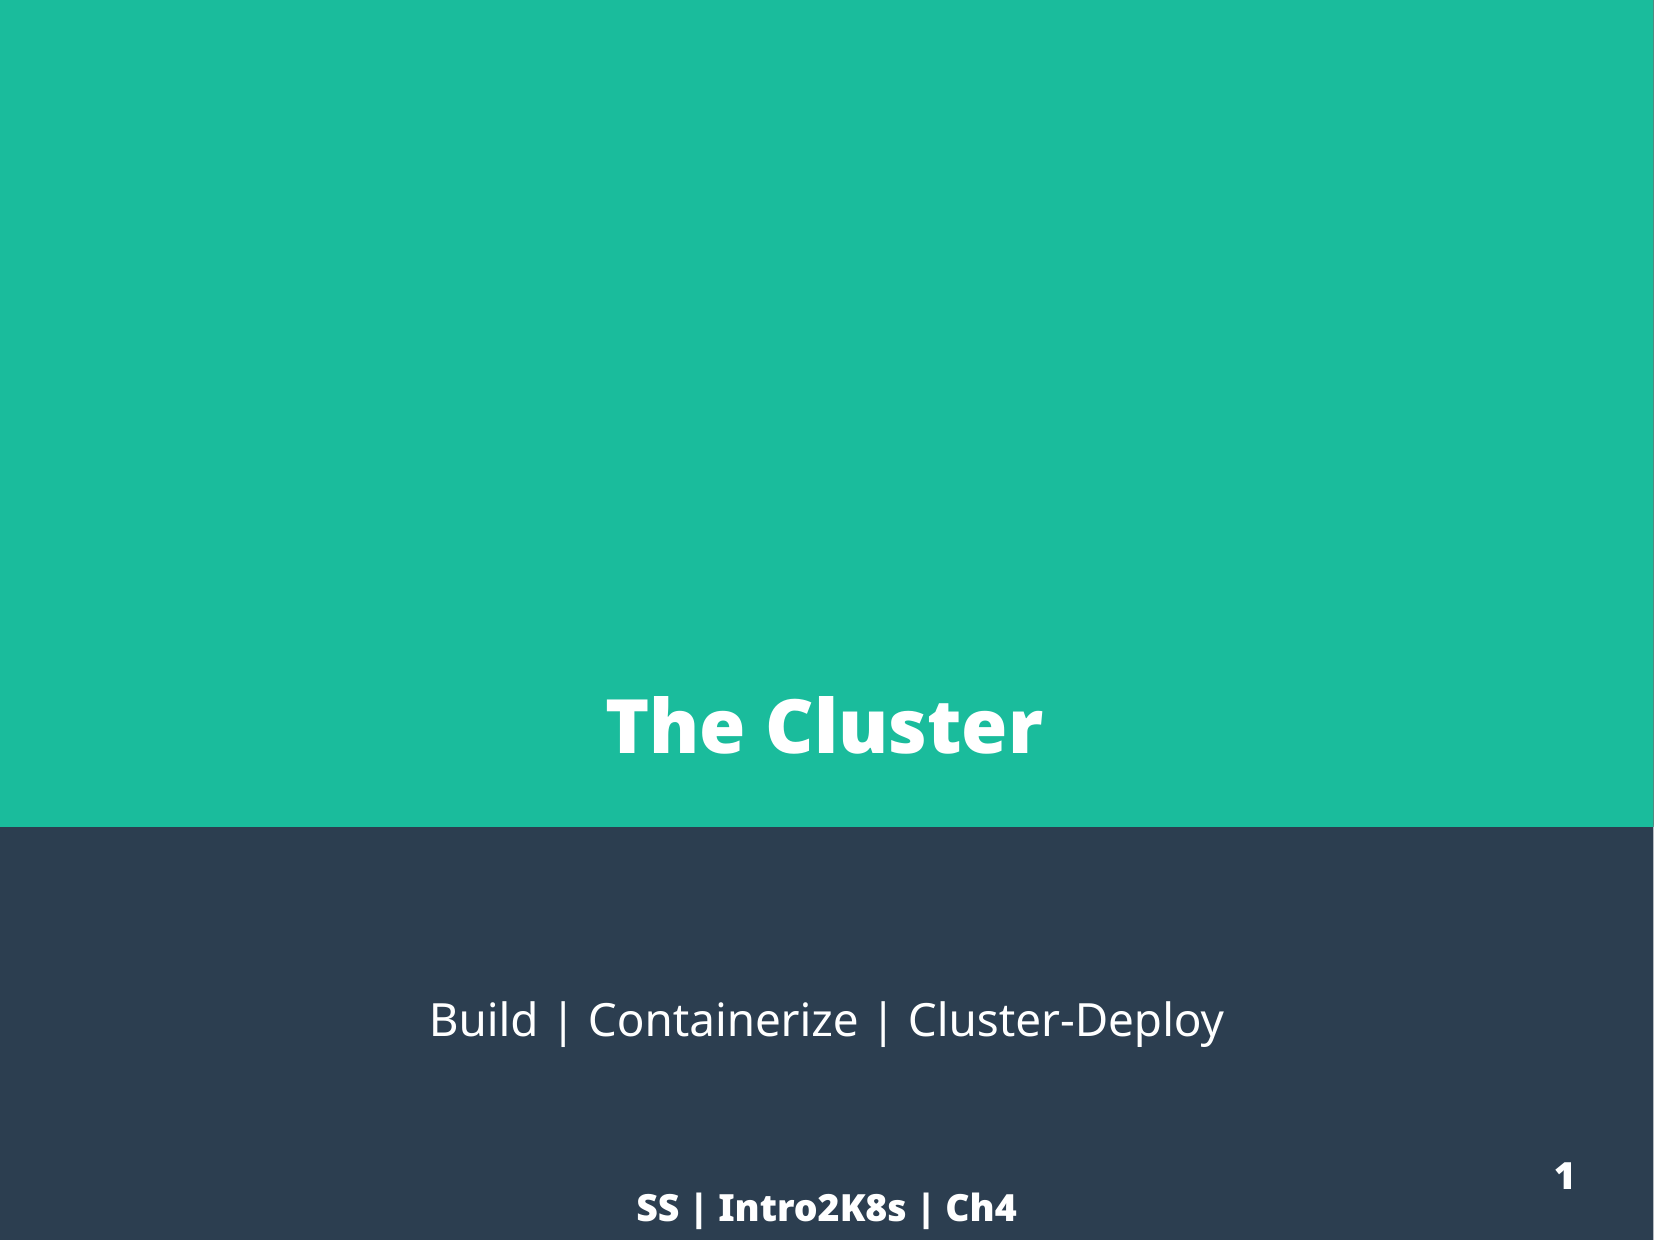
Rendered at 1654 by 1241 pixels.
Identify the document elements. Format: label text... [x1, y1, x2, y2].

subtitle Build | Containerize | Cluster-Deploy [59, 856, 1595, 1182]
title The Cluster [59, 620, 1595, 778]
